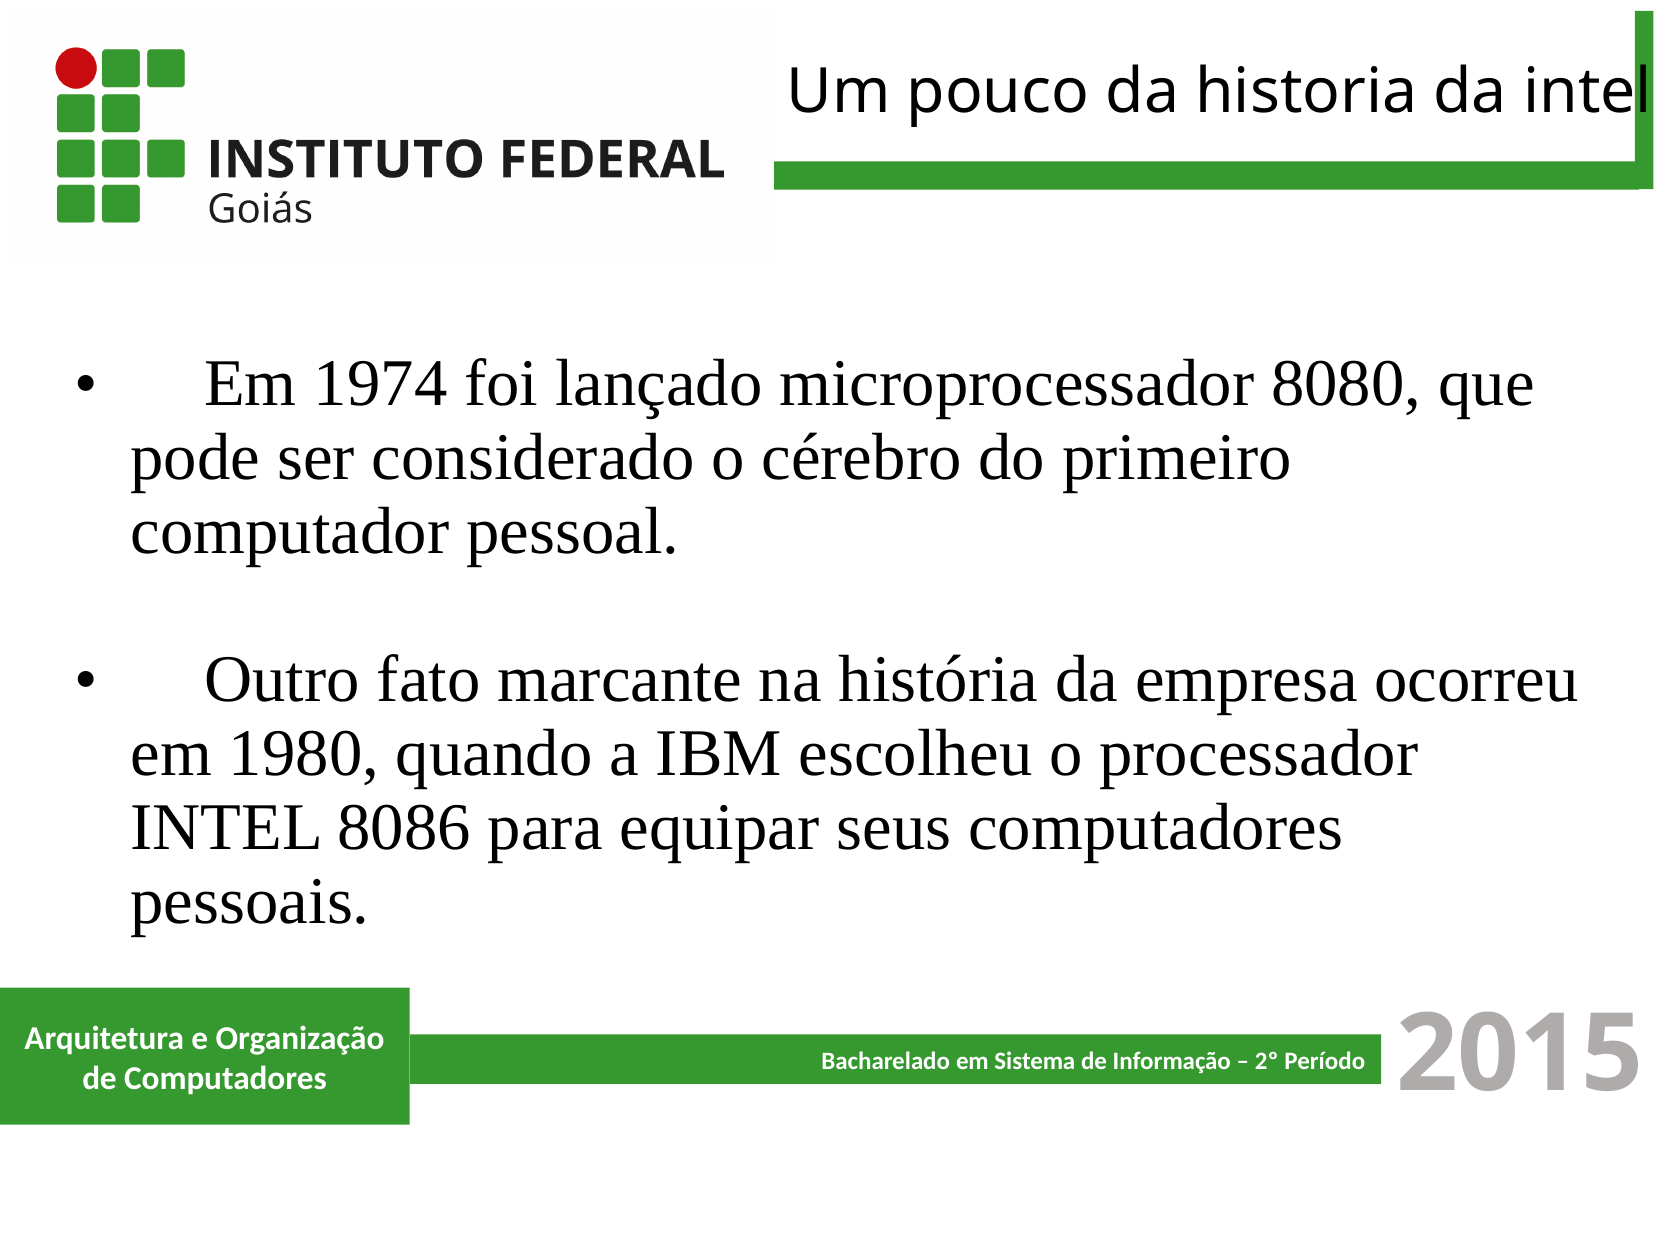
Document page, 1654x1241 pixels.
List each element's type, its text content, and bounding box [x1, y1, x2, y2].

text_box Arquitetura e Organização de Computadores [0, 987, 410, 1125]
text_box • Em 1974 foi lançado microprocessador 8080, que pode ser considerado o cérebro do primeiro computador pessoal. • Outro fato marcante na história da empresa ocorreu em 1980, quando a IBM escolheu o processador INTEL 8086 para equipar seus computadores pessoais. [59, 264, 1615, 946]
text_box Um pouco da historia da intel [844, 42, 1595, 138]
text_box 2015 [1381, 975, 1648, 1125]
picture [5, 5, 774, 265]
text_box Bacharelado em Sistema de Informação – 2º Período [410, 1034, 1382, 1084]
text_box [774, 10, 1654, 190]
